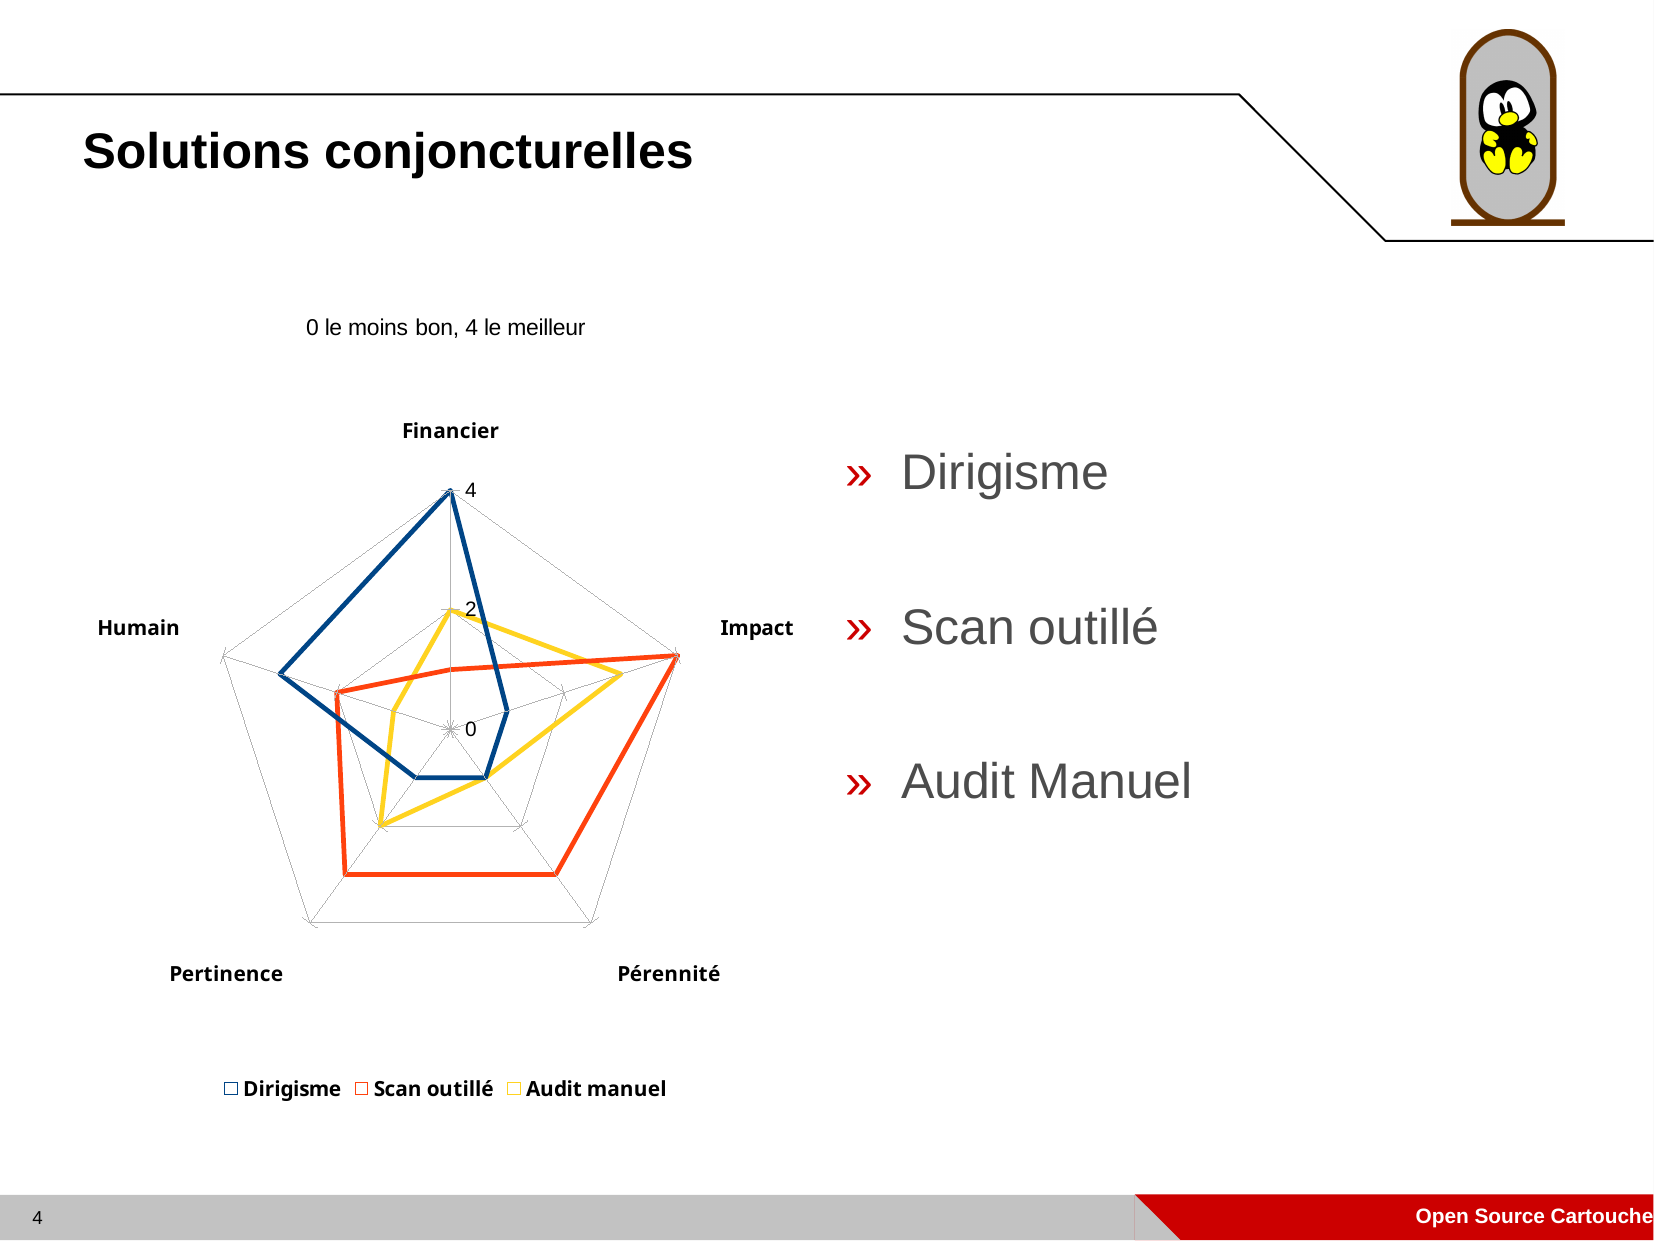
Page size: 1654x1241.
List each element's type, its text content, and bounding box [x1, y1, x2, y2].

picture [1451, 29, 1565, 49]
list Dirigisme Scan outillé Audit Manuel [845, 290, 1572, 1109]
title Solutions conjoncturelles [82, 49, 1571, 257]
chart [82, 290, 809, 1109]
